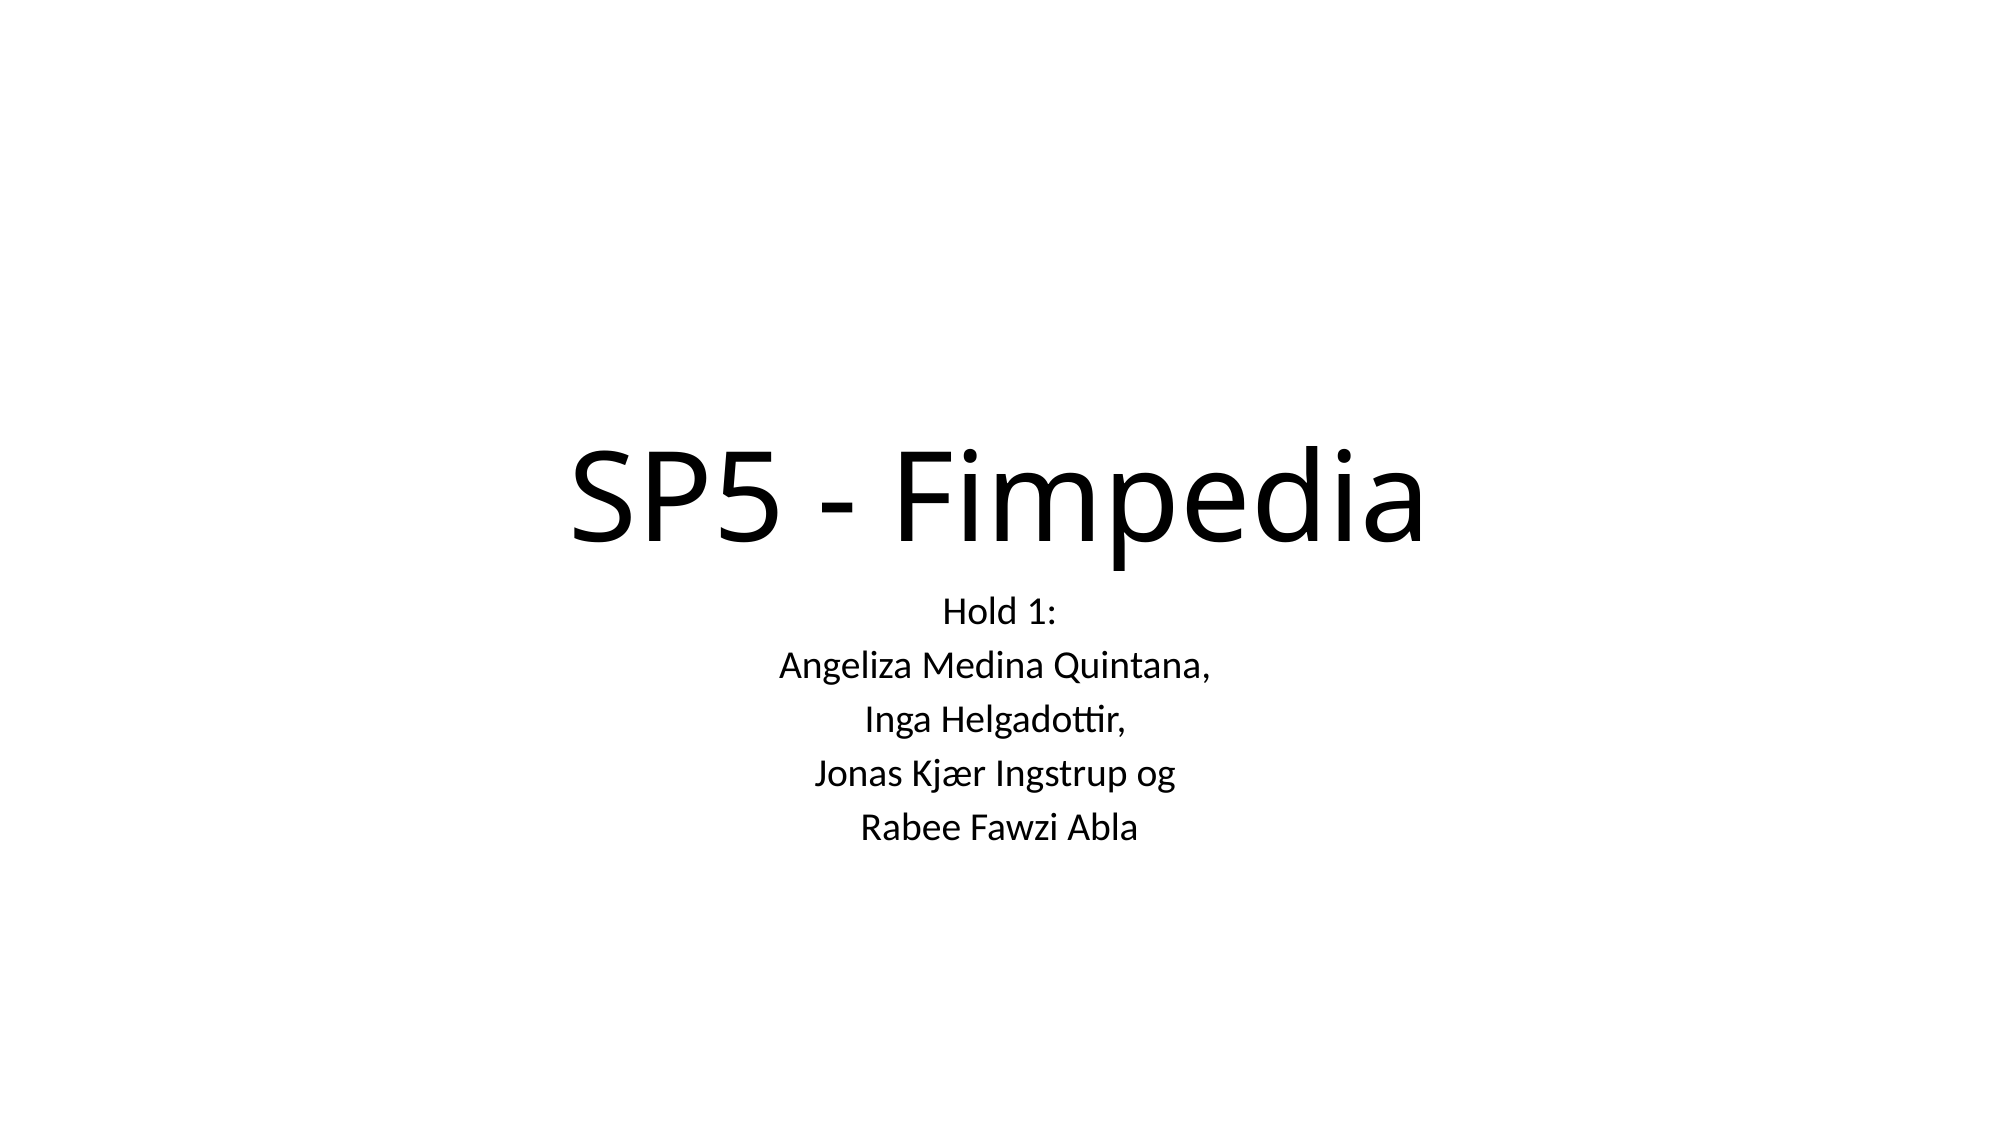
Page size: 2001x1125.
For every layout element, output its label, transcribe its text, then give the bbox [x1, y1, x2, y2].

title SP5 - Fimpedia [249, 184, 1750, 576]
subtitle Hold 1: Angeliza Medina Quintana, Inga Helgadottir, Jonas Kjær Ingstrup og Rabee Fawzi Abla [249, 590, 1750, 863]
